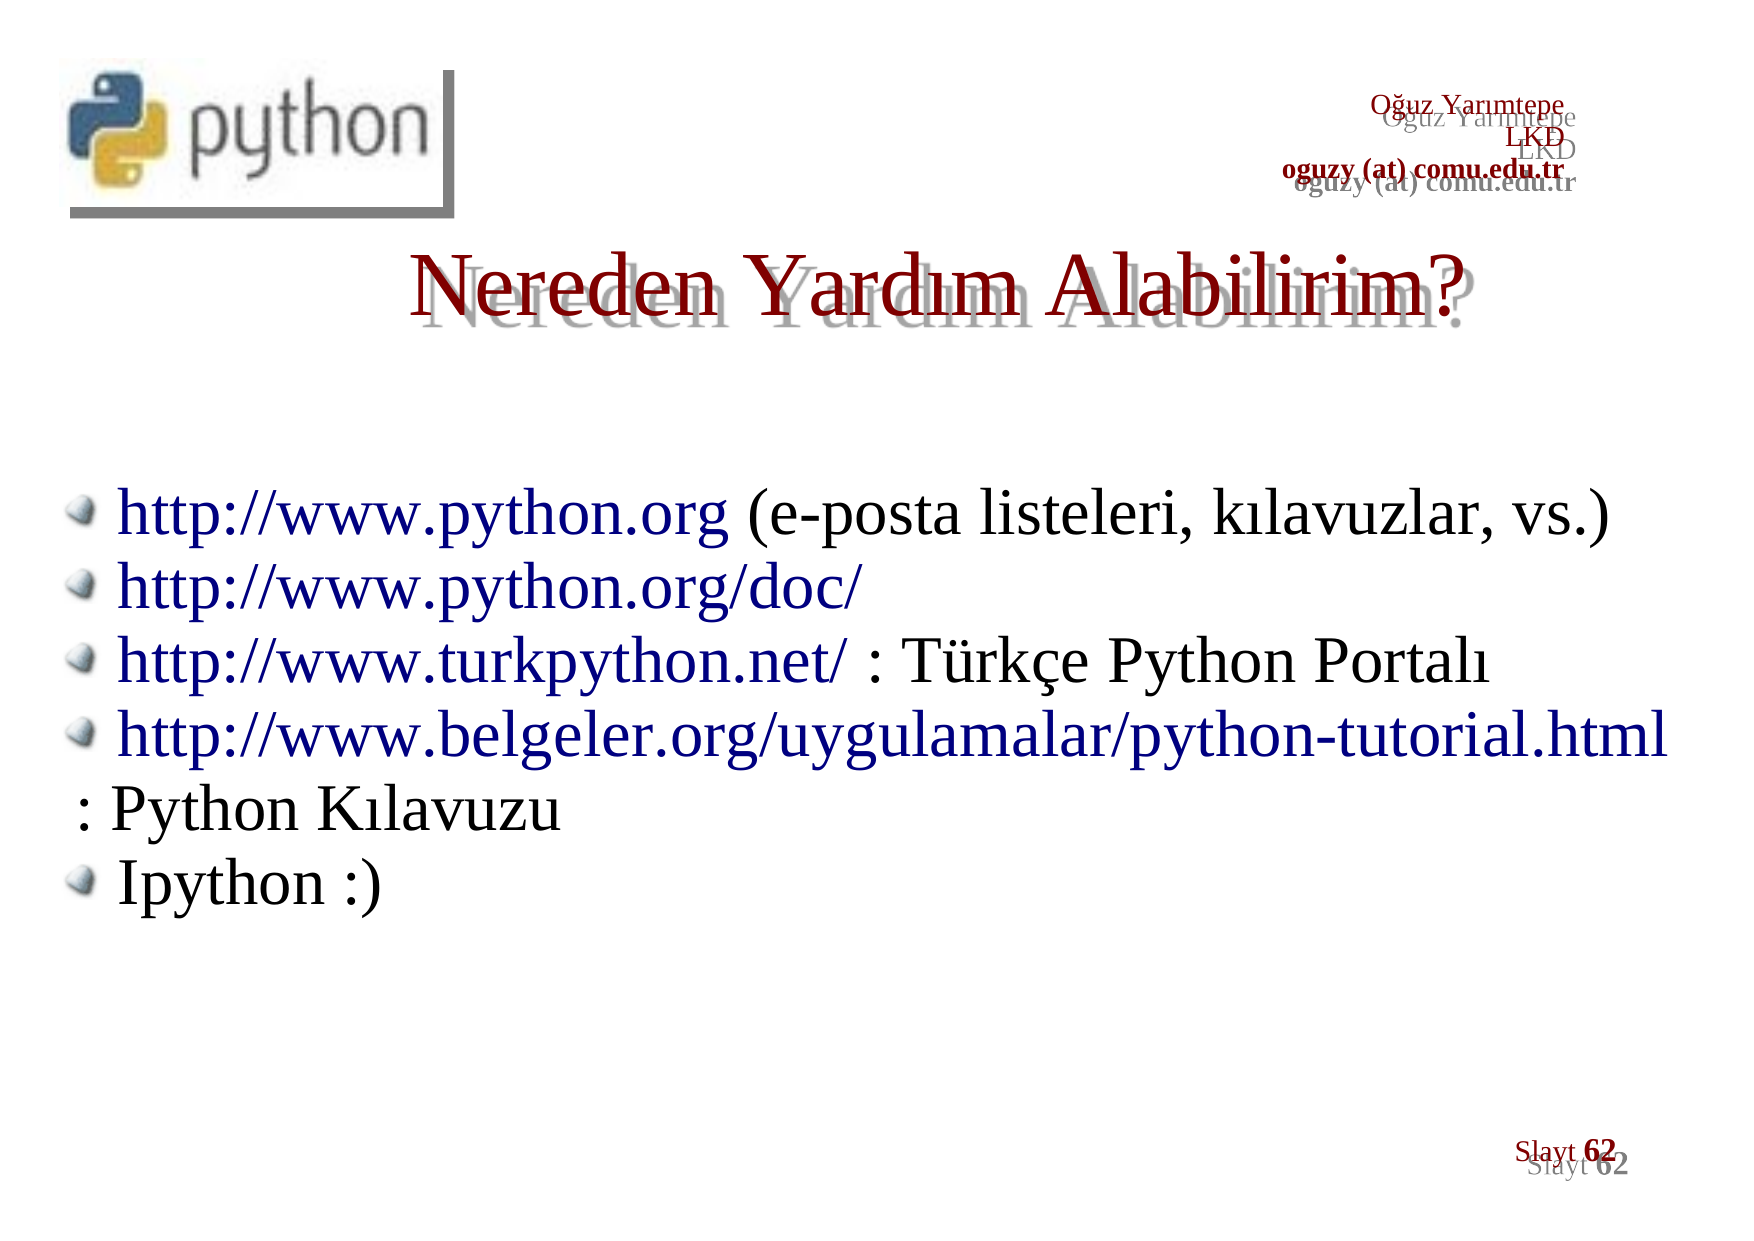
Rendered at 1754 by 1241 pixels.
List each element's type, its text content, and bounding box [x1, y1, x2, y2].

subtitle http://www.python.org (e-posta listeleri, kılavuzlar, vs.) http://www.python.org/doc/ http://www.turkpython.net/ : Türkçe Python Portalı http://www.belgeler.org/uygulamalar/python-tutorial.html : Python Kılavuzu Ipython :) [59, 360, 1695, 1034]
picture [59, 58, 443, 207]
title Nereden Yardım Alabilirim? [194, 214, 1684, 355]
